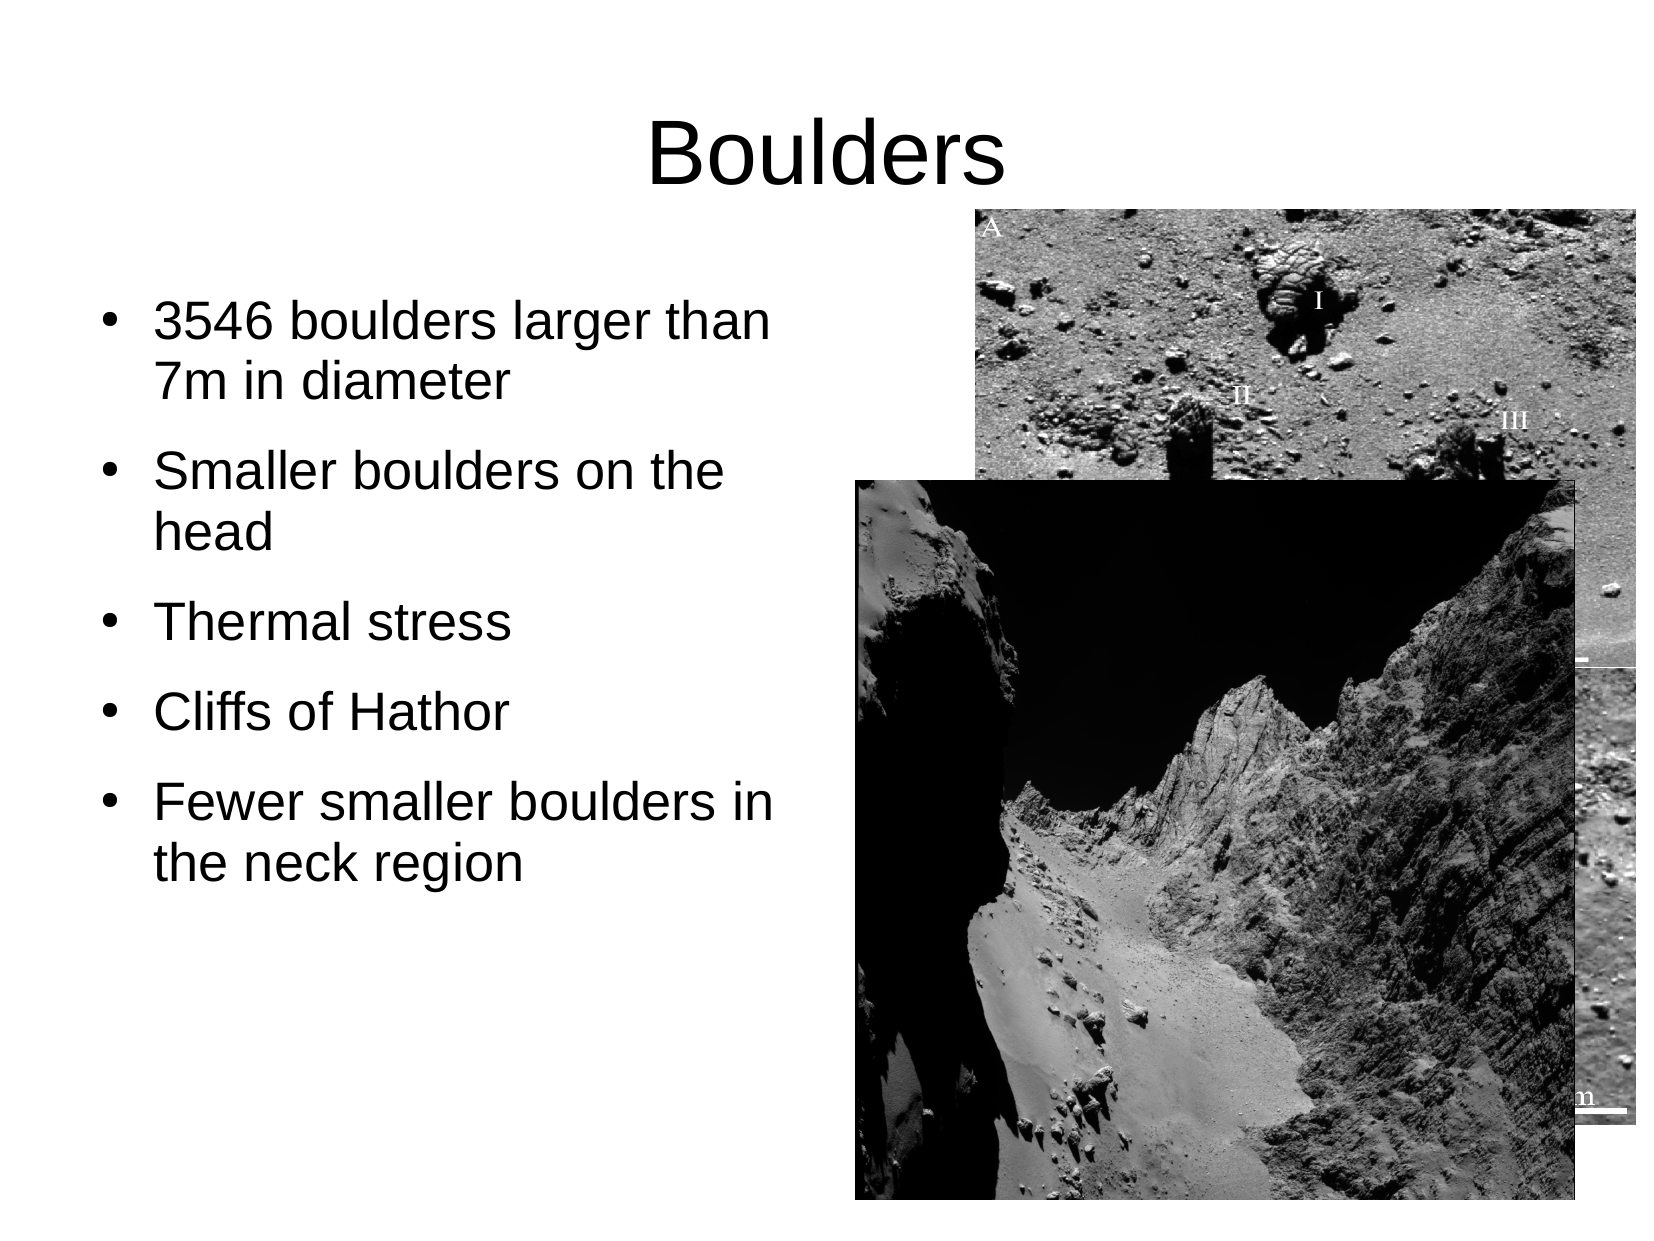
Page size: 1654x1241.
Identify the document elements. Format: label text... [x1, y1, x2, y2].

picture [855, 209, 1636, 1201]
list 3546 boulders larger than 7m in diameter Smaller boulders on the head Thermal stress Cliffs of Hathor Fewer smaller boulders in the neck region [82, 290, 809, 1051]
title Boulders [82, 49, 1571, 257]
